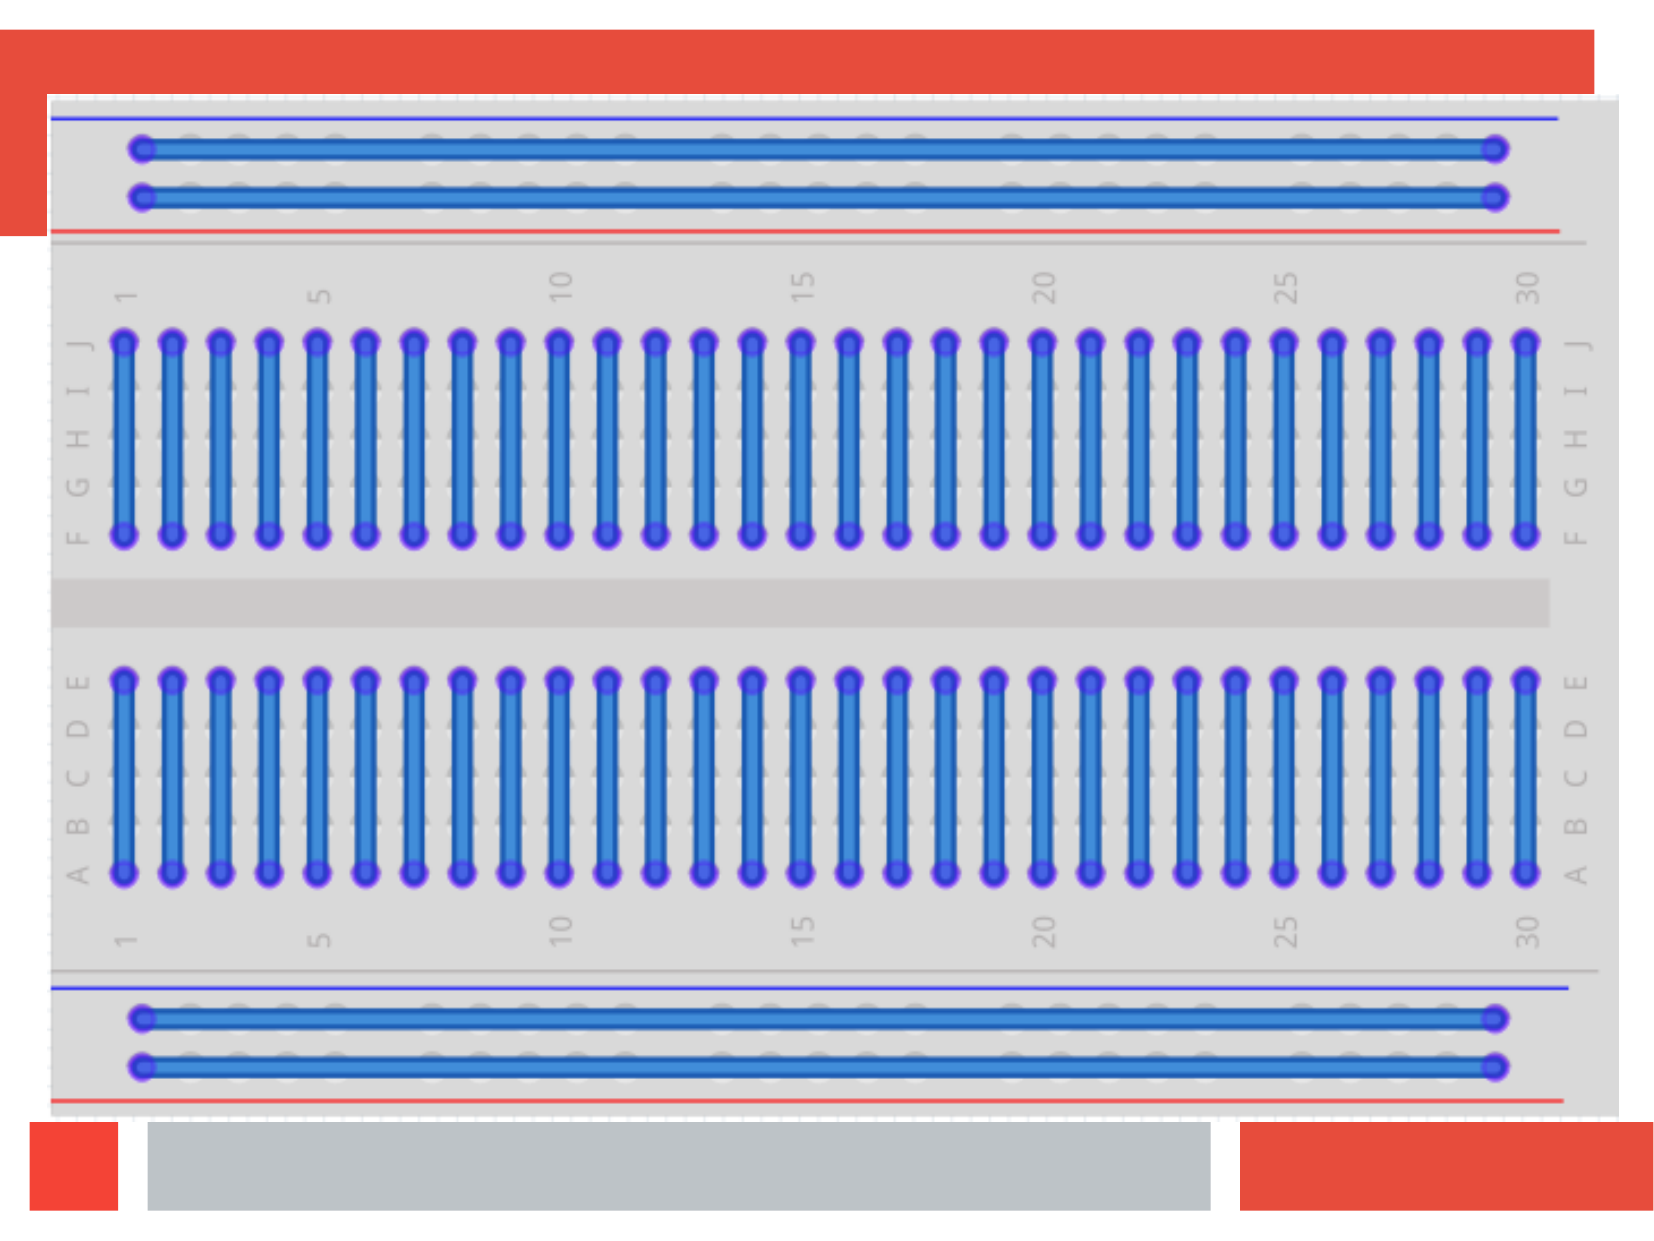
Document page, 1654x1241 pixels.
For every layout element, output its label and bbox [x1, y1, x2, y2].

picture [47, 94, 1619, 1123]
